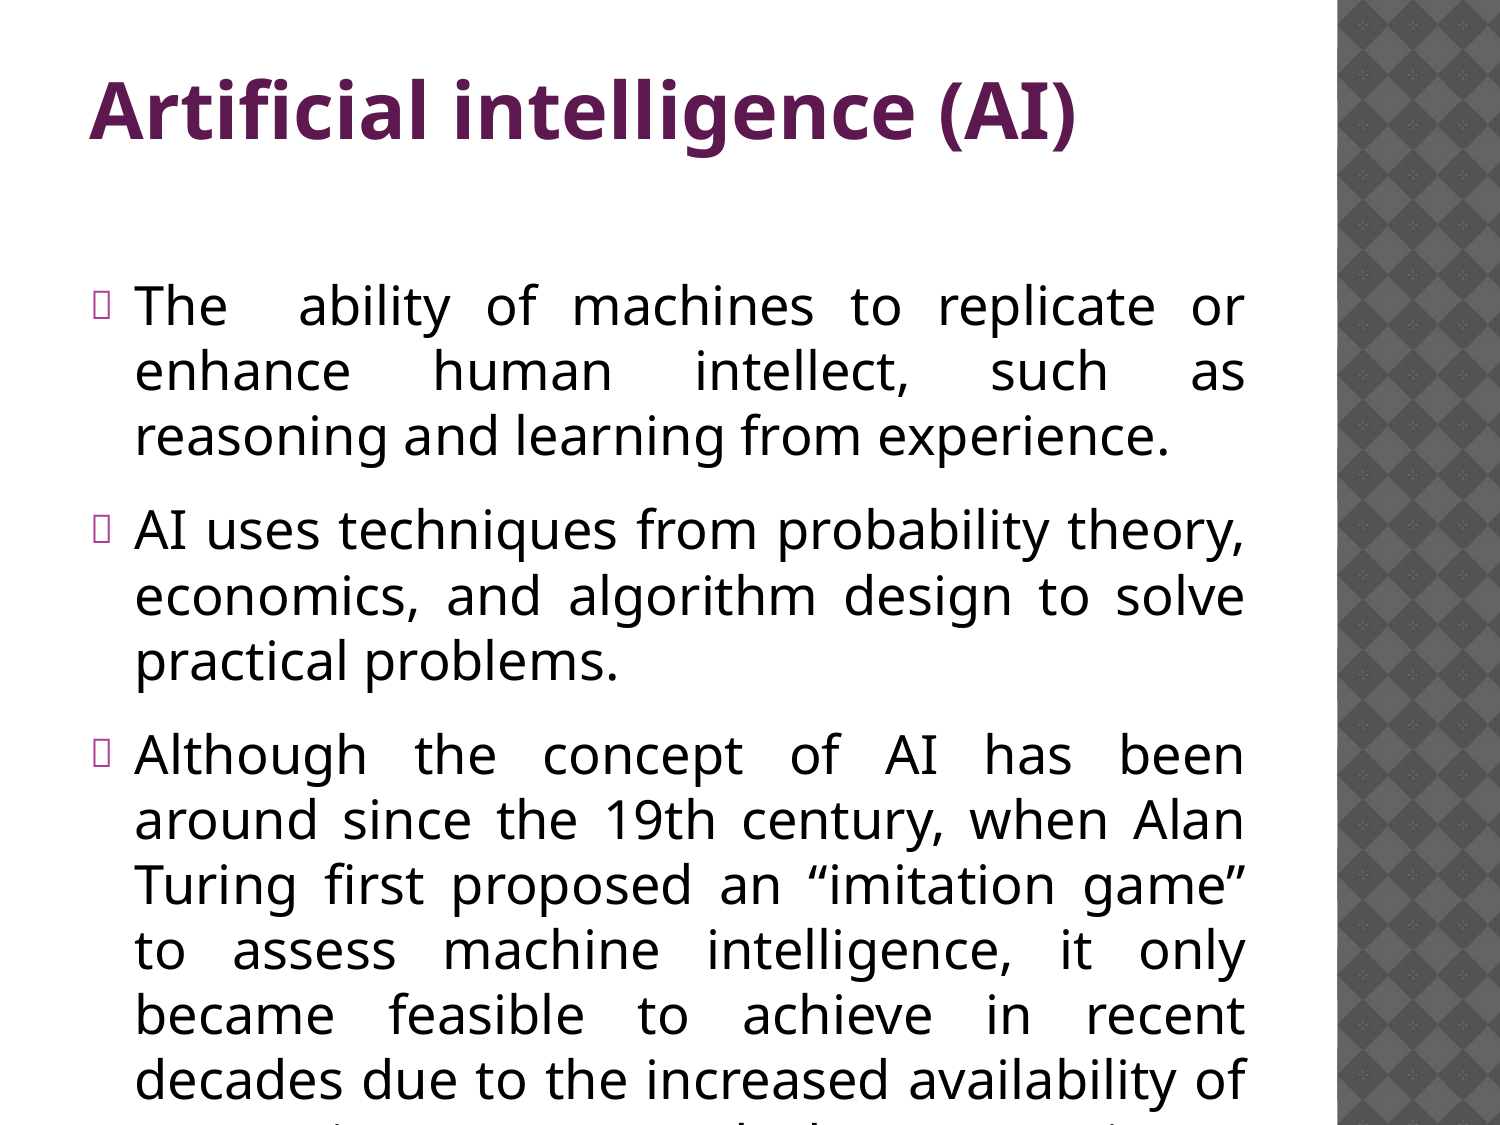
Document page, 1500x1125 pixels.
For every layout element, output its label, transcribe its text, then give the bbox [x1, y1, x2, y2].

list The ability of machines to replicate or enhance human intellect, such as reasoning and learning from experience. AI uses techniques from probability theory, economics, and algorithm design to solve practical problems. Although the concept of AI has been around since the 19th century, when Alan Turing first proposed an “imitation game” to assess machine intelligence, it only became feasible to achieve in recent decades due to the increased availability of computing power and data to train AI systems. [75, 264, 1263, 1059]
picture [1337, 0, 1500, 1125]
title Artificial intelligence (AI) [75, 52, 1263, 240]
